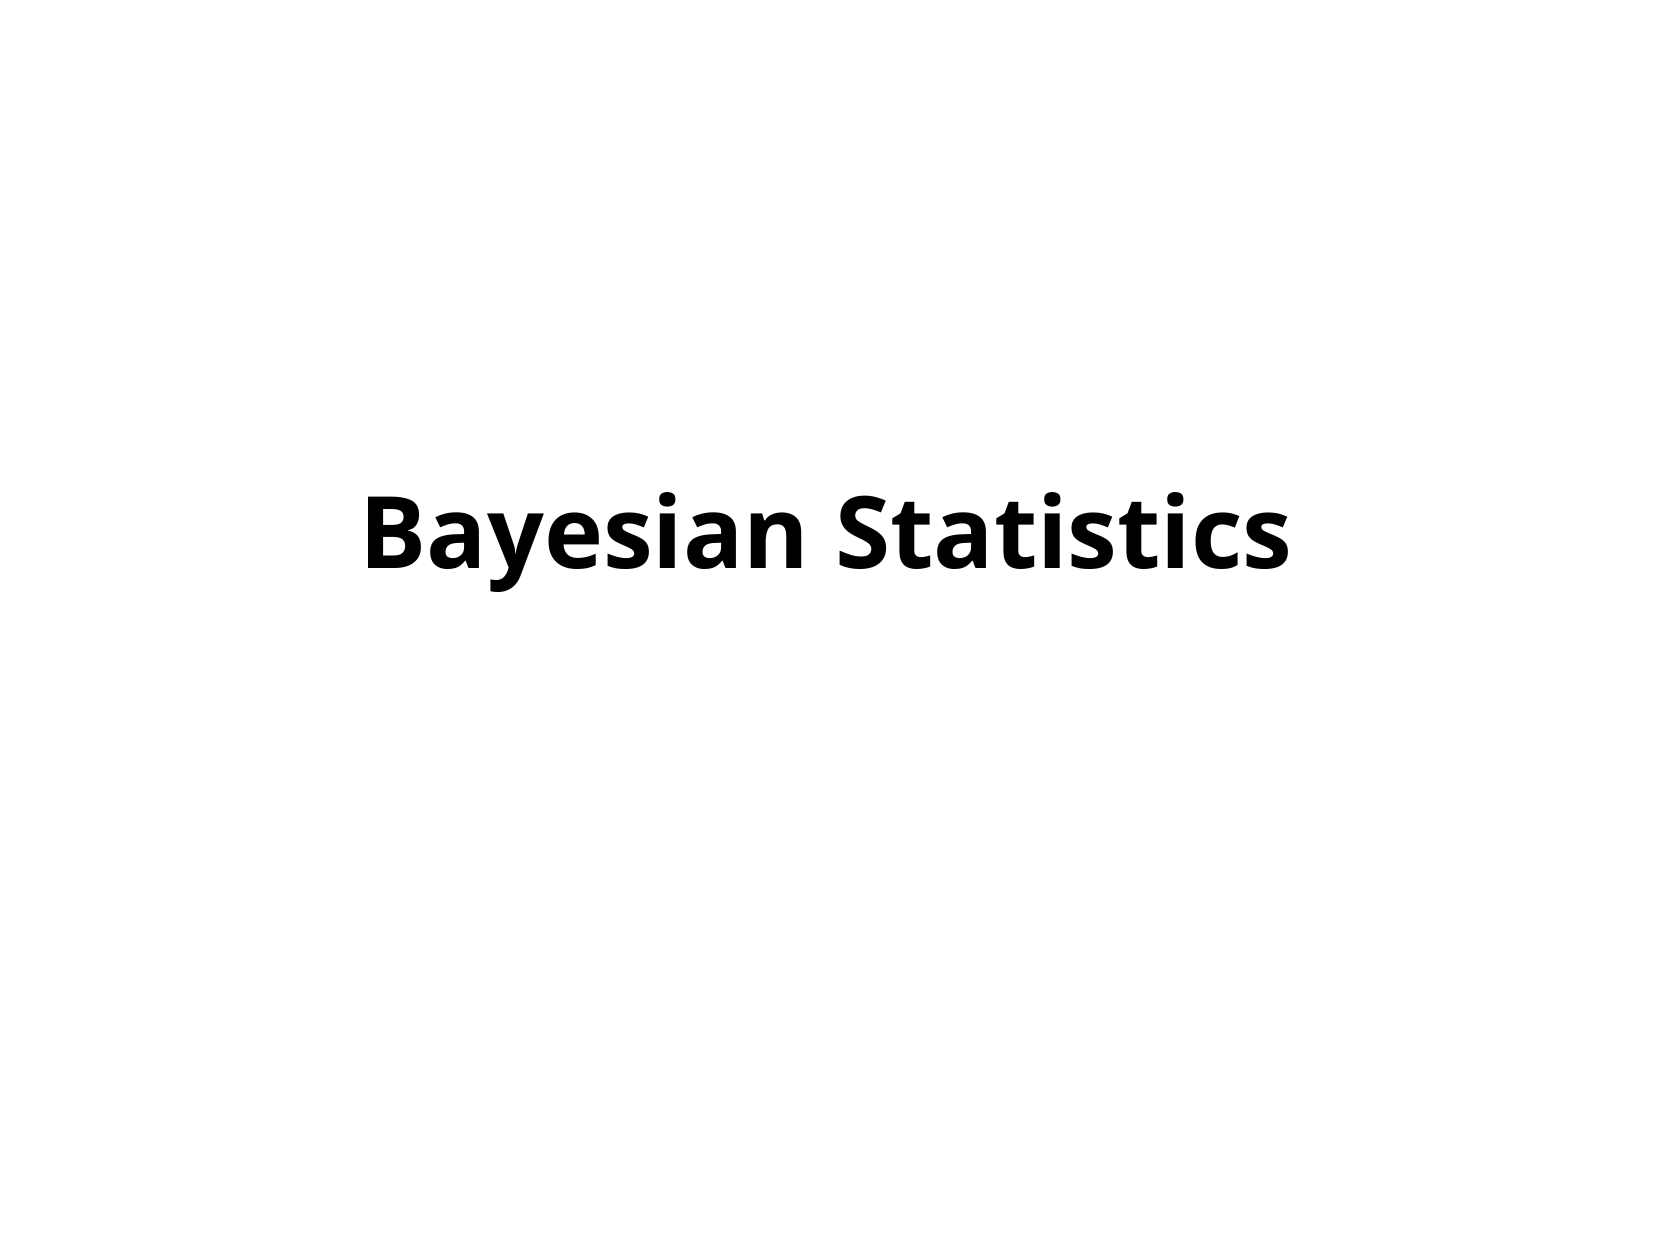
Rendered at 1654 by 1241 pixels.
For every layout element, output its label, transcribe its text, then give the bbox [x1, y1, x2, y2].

subtitle Bayesian Statistics [82, 49, 1571, 1010]
